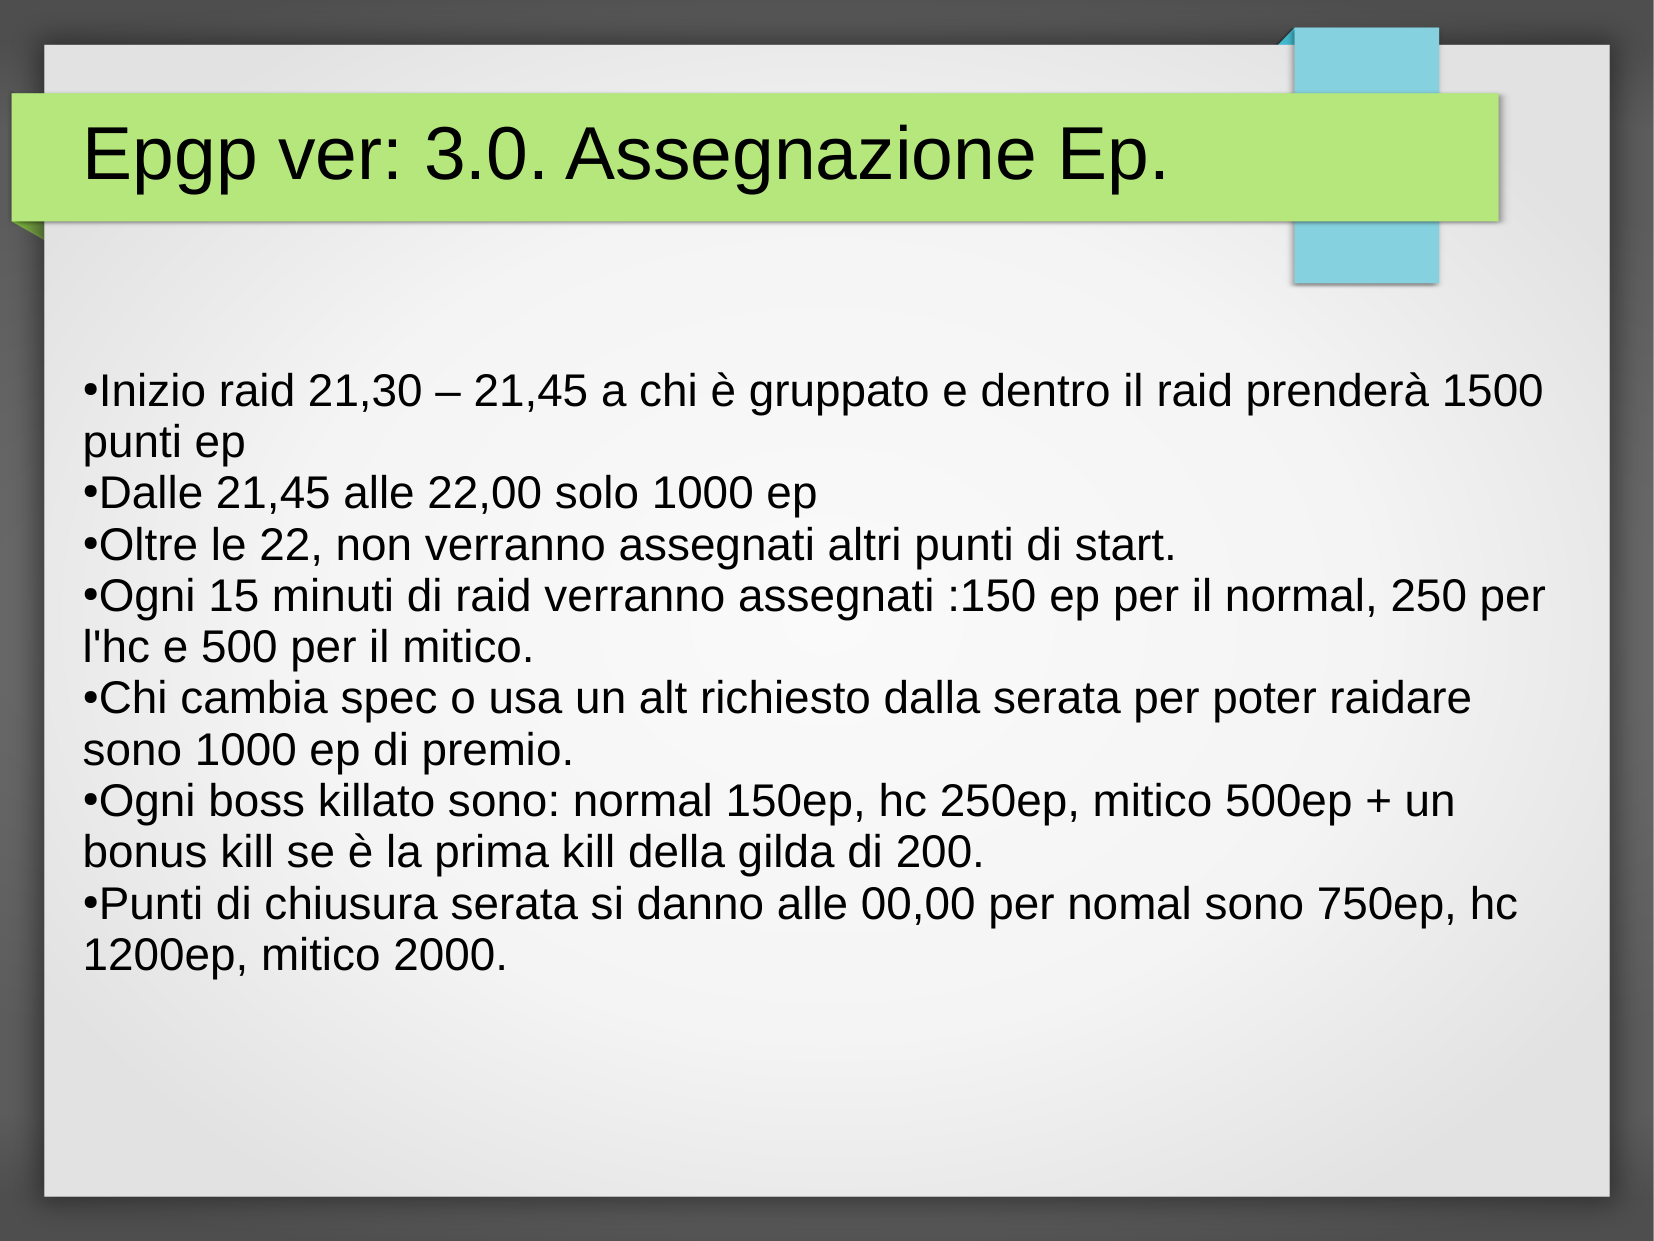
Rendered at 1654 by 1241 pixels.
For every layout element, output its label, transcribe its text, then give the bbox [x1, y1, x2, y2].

picture [0, 0, 1654, 1241]
subtitle Inizio raid 21,30 – 21,45 a chi è gruppato e dentro il raid prenderà 1500 punti ep Dalle 21,45 alle 22,00 solo 1000 ep Oltre le 22, non verranno assegnati altri punti di start. Ogni 15 minuti di raid verranno assegnati :150 ep per il normal, 250 per l'hc e 500 per il mitico. Chi cambia spec o usa un alt richiesto dalla serata per poter raidare sono 1000 ep di premio. Ogni boss killato sono: normal 150ep, hc 250ep, mitico 500ep + un bonus kill se è la prima kill della gilda di 200. Punti di chiusura serata si danno alle 00,00 per nomal sono 750ep, hc 1200ep, mitico 2000. [82, 290, 1571, 1010]
title Epgp ver: 3.0. Assegnazione Ep. [82, 94, 1264, 213]
